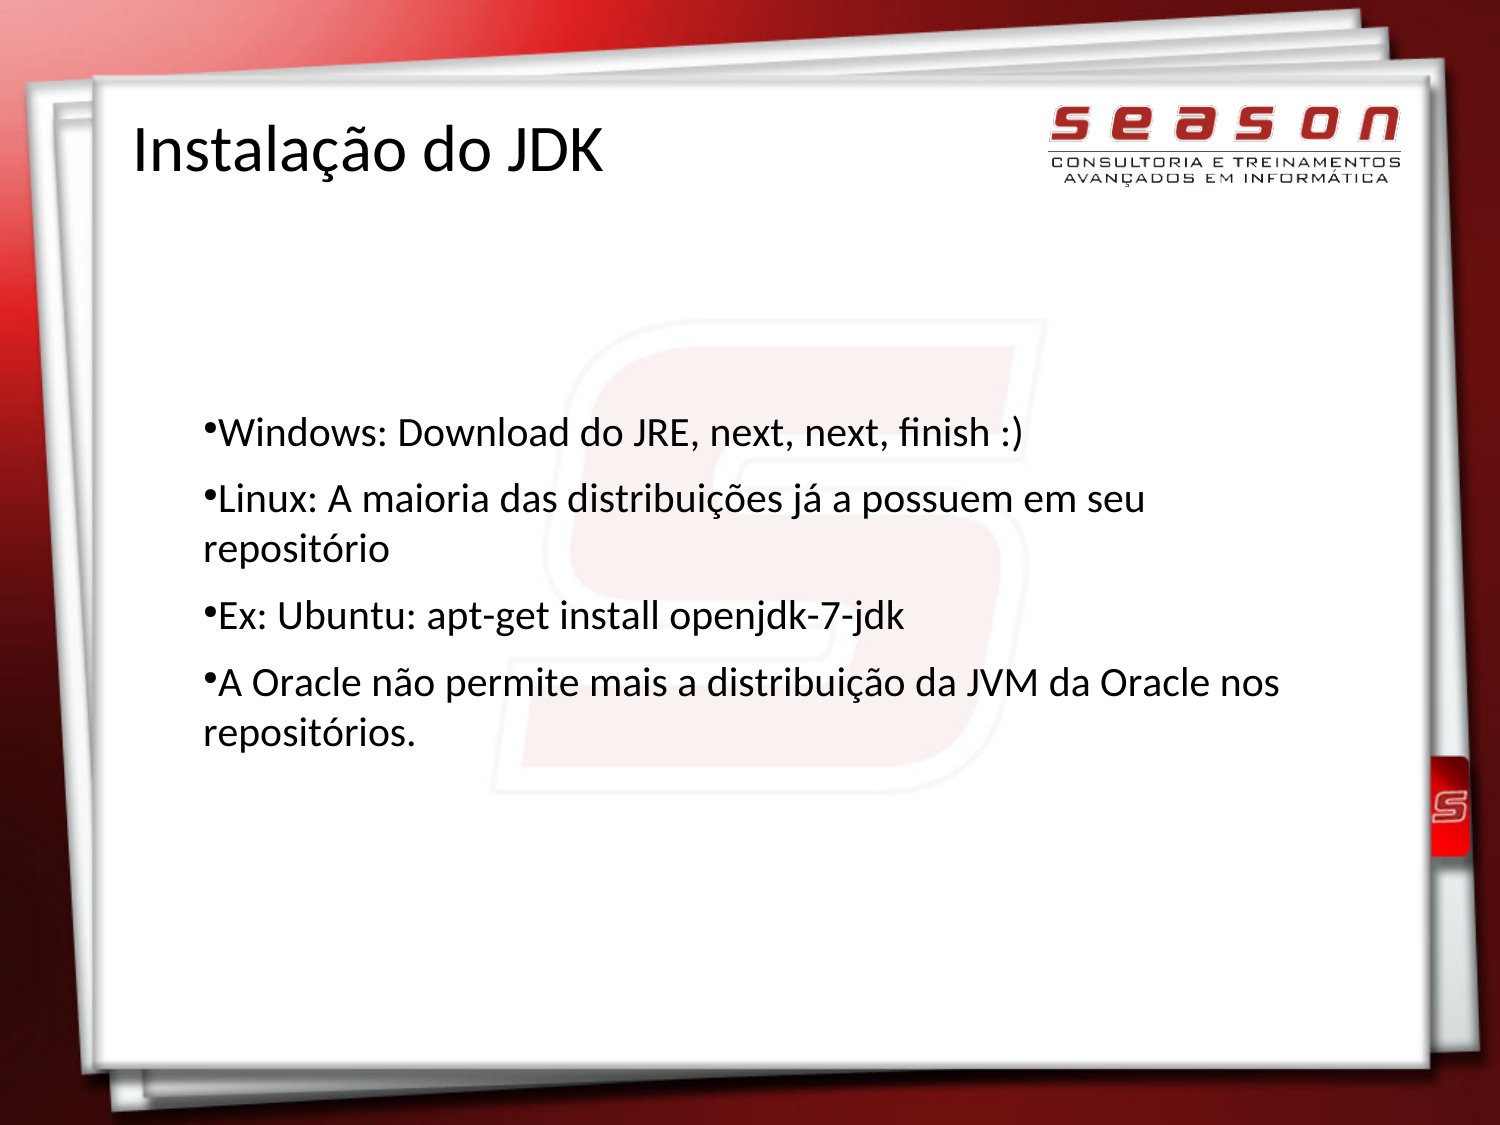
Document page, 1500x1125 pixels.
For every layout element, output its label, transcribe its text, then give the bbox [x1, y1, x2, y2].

text_box Windows: Download do JRE, next, next, finish :) Linux: A maioria das distribuições já a possuem em seu repositório Ex: Ubuntu: apt-get install openjdk-7-jdk A Oracle não permite mais a distribuição da JVM da Oracle nos repositórios. [203, 311, 1323, 848]
picture [0, 0, 1500, 1125]
title Instalação do JDK [118, 33, 1394, 257]
